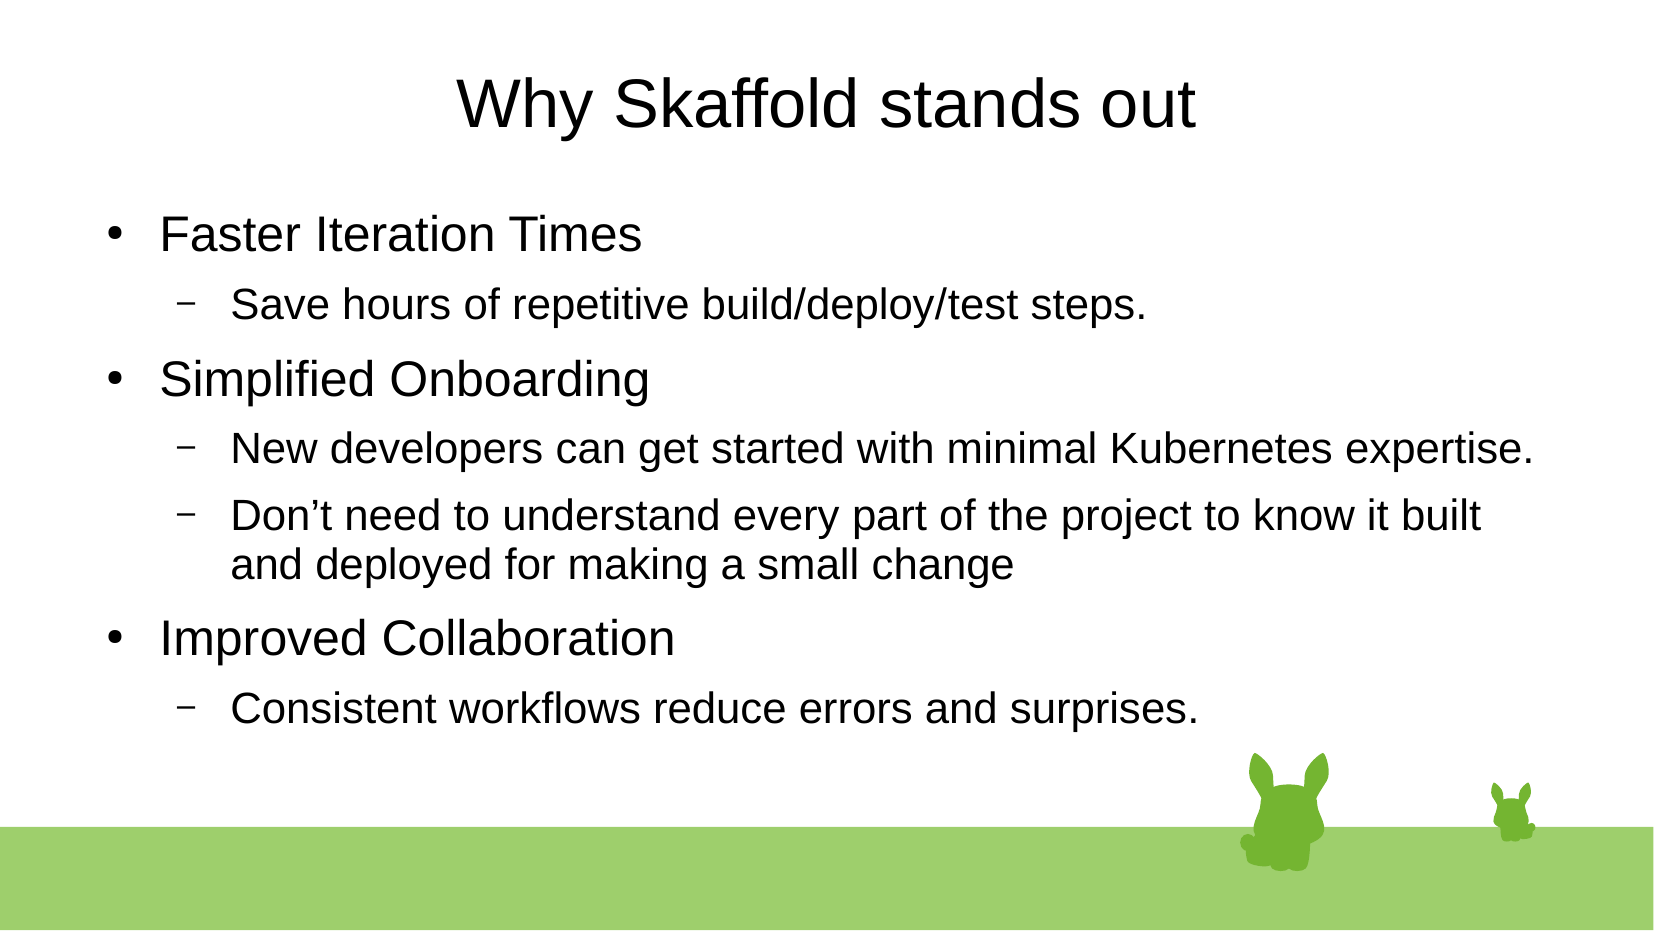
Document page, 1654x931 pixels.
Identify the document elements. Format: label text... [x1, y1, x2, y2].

list Faster Iteration Times Save hours of repetitive build/deploy/test steps. Simplified Onboarding New developers can get started with minimal Kubernetes expertise. Don’t need to understand every part of the project to know it built and deployed for making a small change Improved Collaboration Consistent workflows reduce errors and surprises. [88, 206, 1565, 739]
title Why Skaffold stands out [88, 29, 1565, 178]
